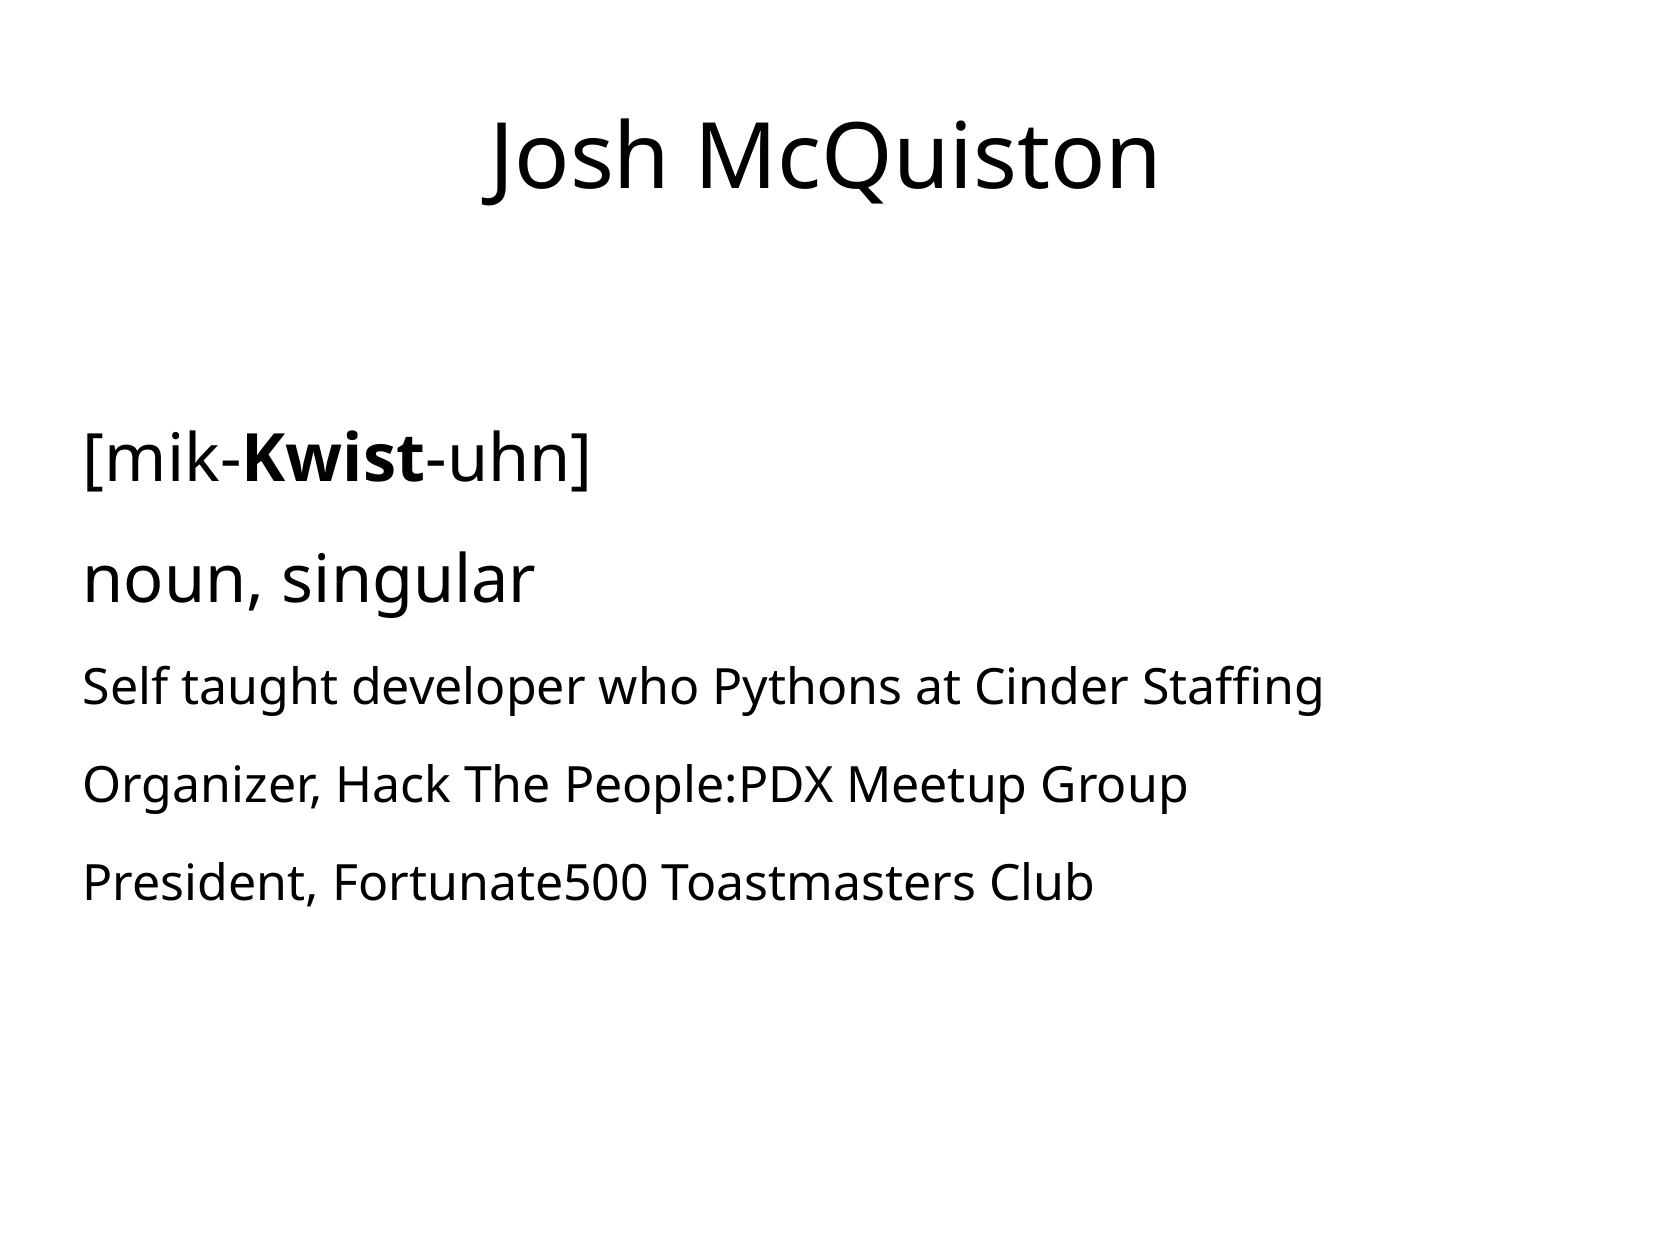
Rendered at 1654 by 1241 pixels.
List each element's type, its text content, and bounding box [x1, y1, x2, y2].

list [mik-Kwist-uhn] noun, singular Self taught developer who Pythons at Cinder Staffing Organizer, Hack The People:PDX Meetup Group President, Fortunate500 Toastmasters Club [82, 290, 1571, 1010]
title Josh McQuiston [82, 49, 1571, 257]
